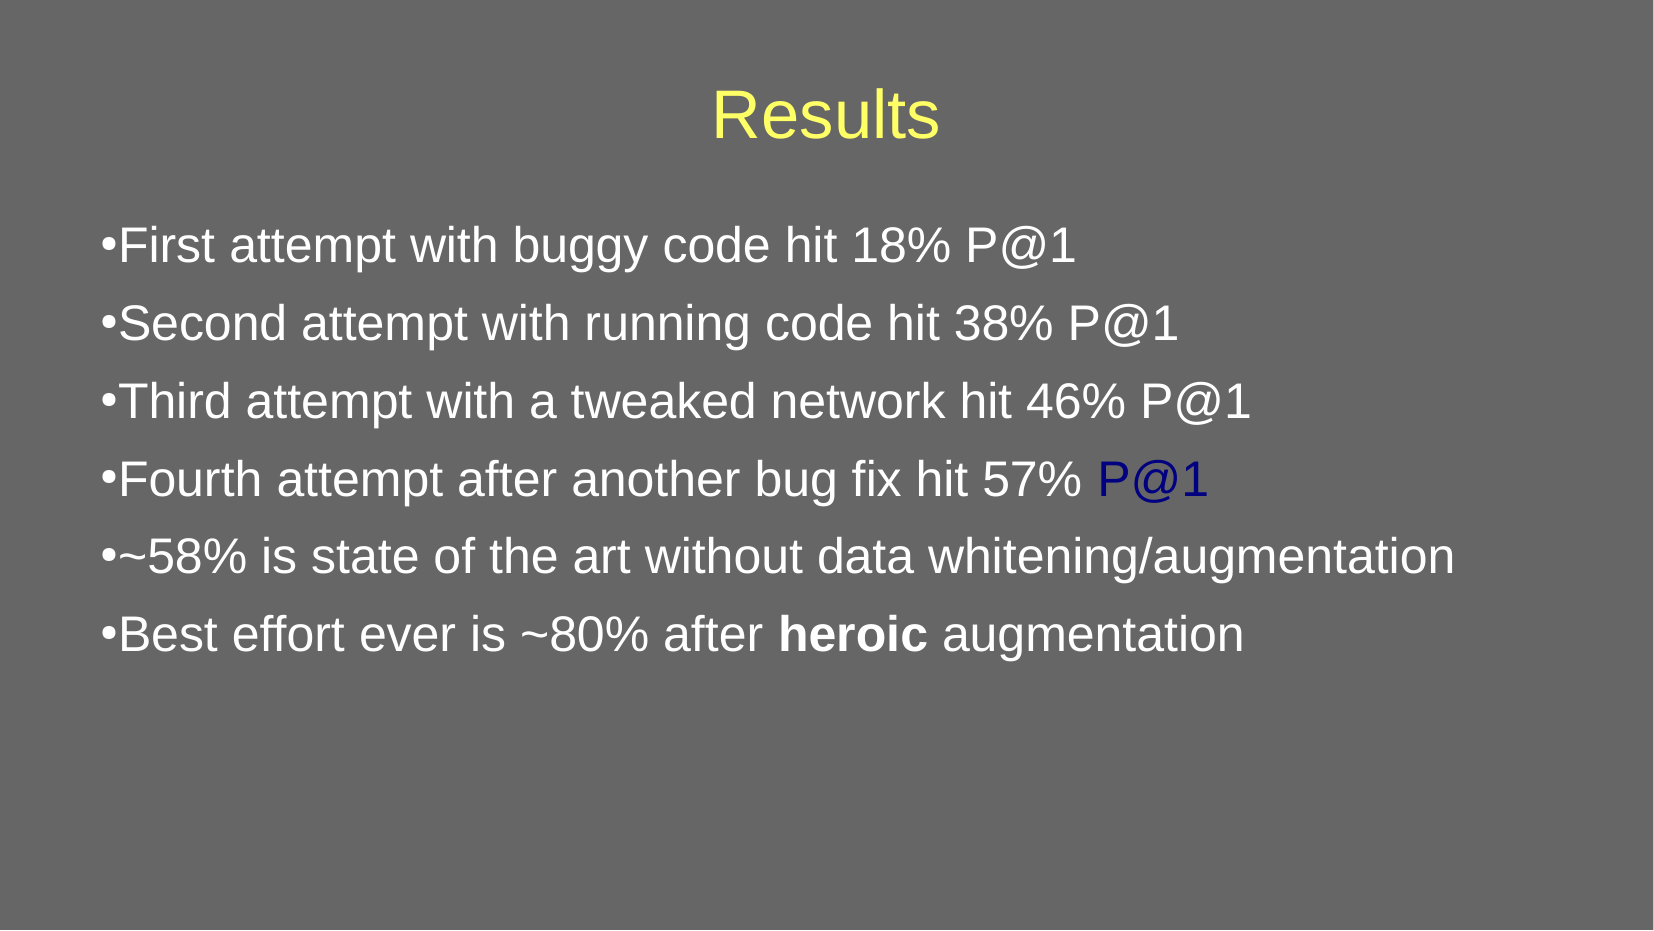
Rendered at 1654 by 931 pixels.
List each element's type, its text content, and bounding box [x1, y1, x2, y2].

title Results [82, 36, 1571, 193]
list First attempt with buggy code hit 18% P@1 Second attempt with running code hit 38% P@1 Third attempt with a tweaked network hit 46% P@1 Fourth attempt after another bug fix hit 57% P@1 ~58% is state of the art without data whitening/augmentation Best effort ever is ~80% after heroic augmentation [82, 217, 1571, 757]
